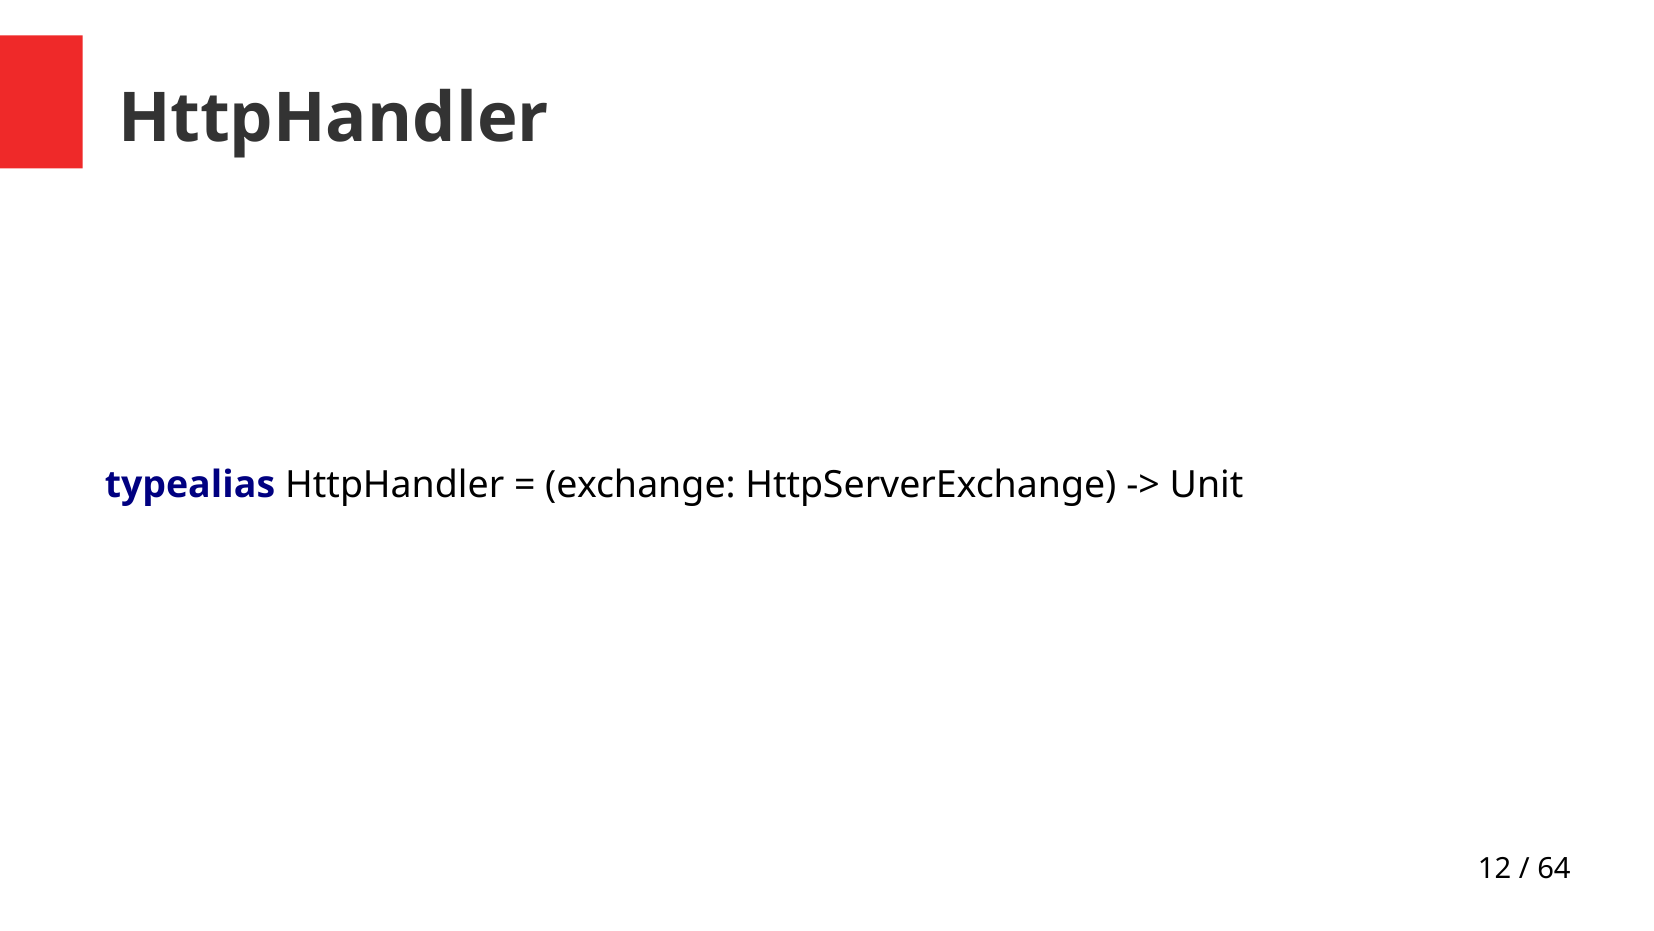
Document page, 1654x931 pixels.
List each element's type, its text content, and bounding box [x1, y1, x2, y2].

title HttpHandler [118, 37, 1571, 193]
text_box typealias HttpHandler = (exchange: HttpServerExchange) -> Unit [90, 450, 1561, 526]
